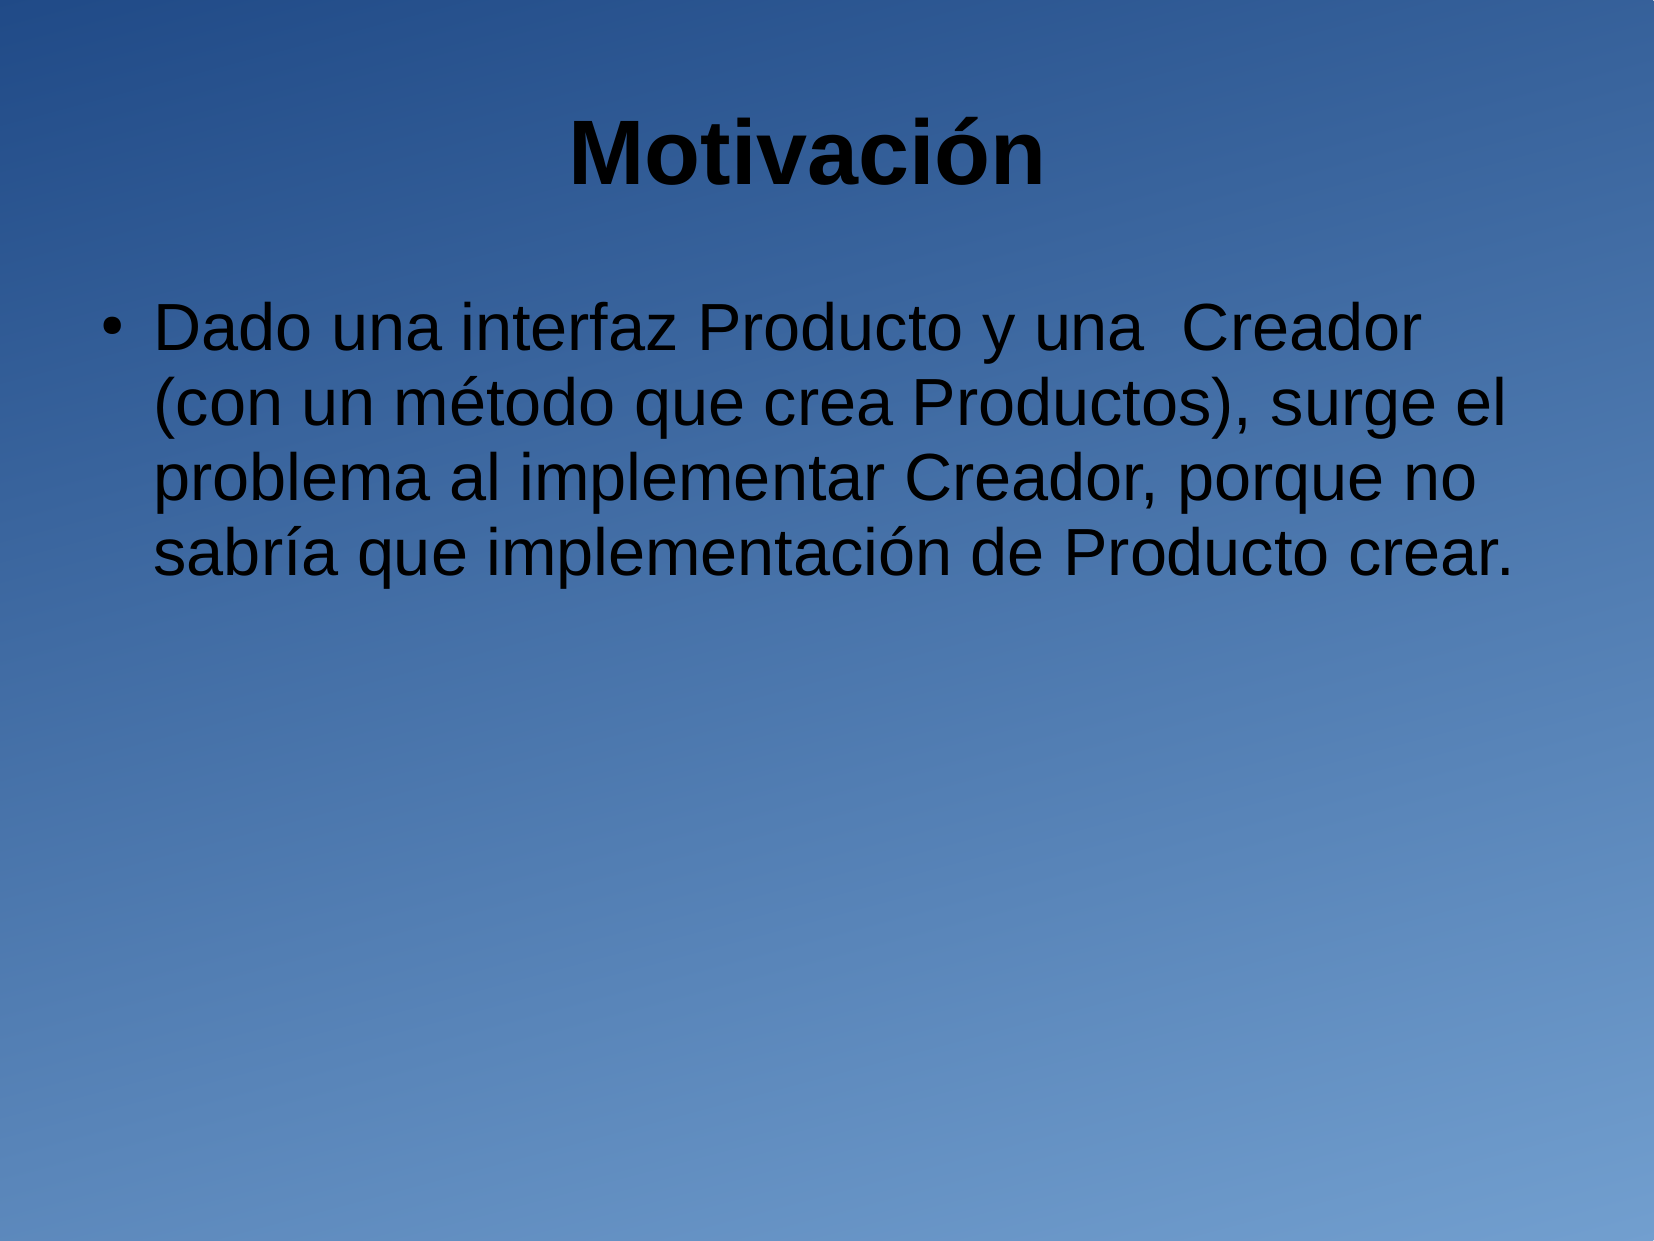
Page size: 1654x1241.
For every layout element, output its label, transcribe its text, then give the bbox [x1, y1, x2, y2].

list Dado una interfaz Producto y una Creador (con un método que crea Productos), surge el problema al implementar Creador, porque no sabría que implementación de Producto crear. [82, 290, 1571, 1010]
title Motivación [82, 49, 1571, 257]
